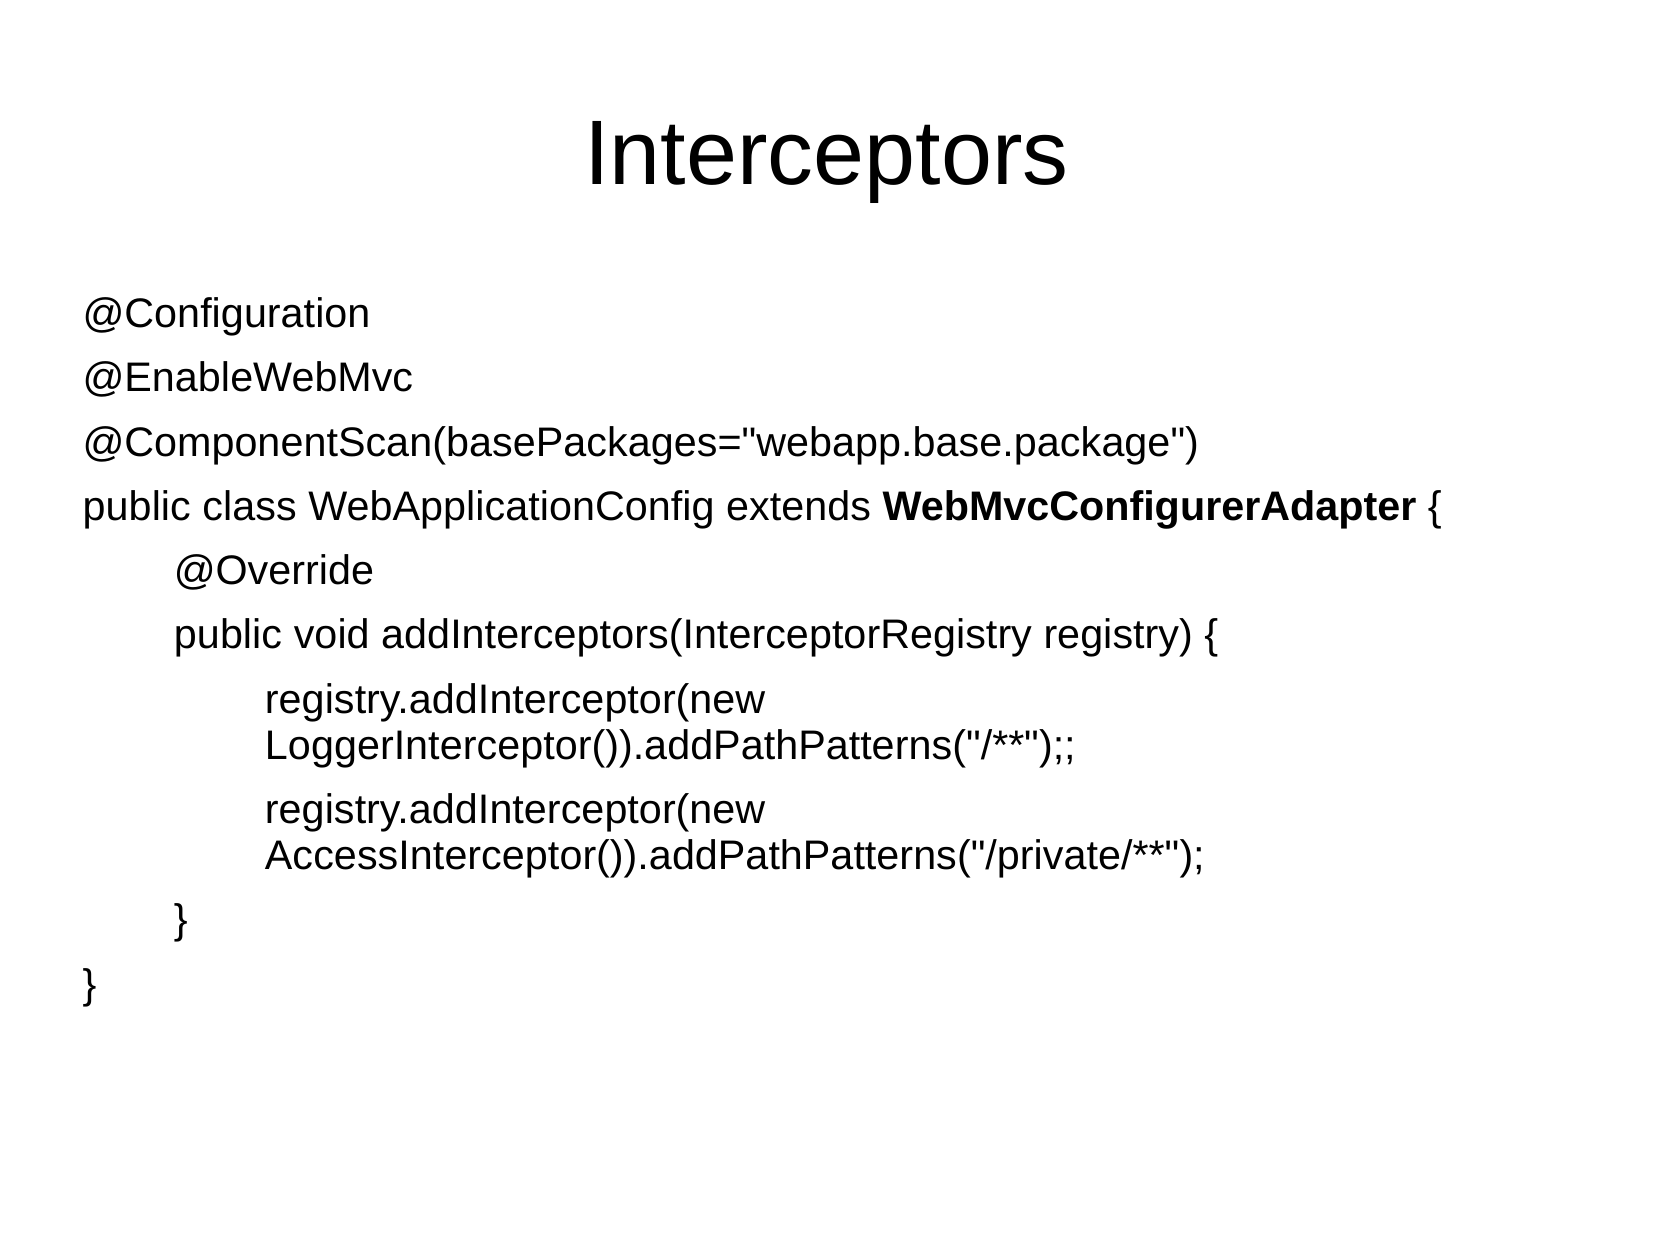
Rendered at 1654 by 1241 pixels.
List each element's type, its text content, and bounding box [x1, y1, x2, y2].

list @Configuration @EnableWebMvc @ComponentScan(basePackages="webapp.base.package") public class WebApplicationConfig extends WebMvcConfigurerAdapter { @Override public void addInterceptors(InterceptorRegistry registry) { registry.addInterceptor(new LoggerInterceptor()).addPathPatterns("/**");; registry.addInterceptor(new AccessInterceptor()).addPathPatterns("/private/**"); } } [82, 290, 1571, 1010]
title Interceptors [82, 49, 1571, 257]
